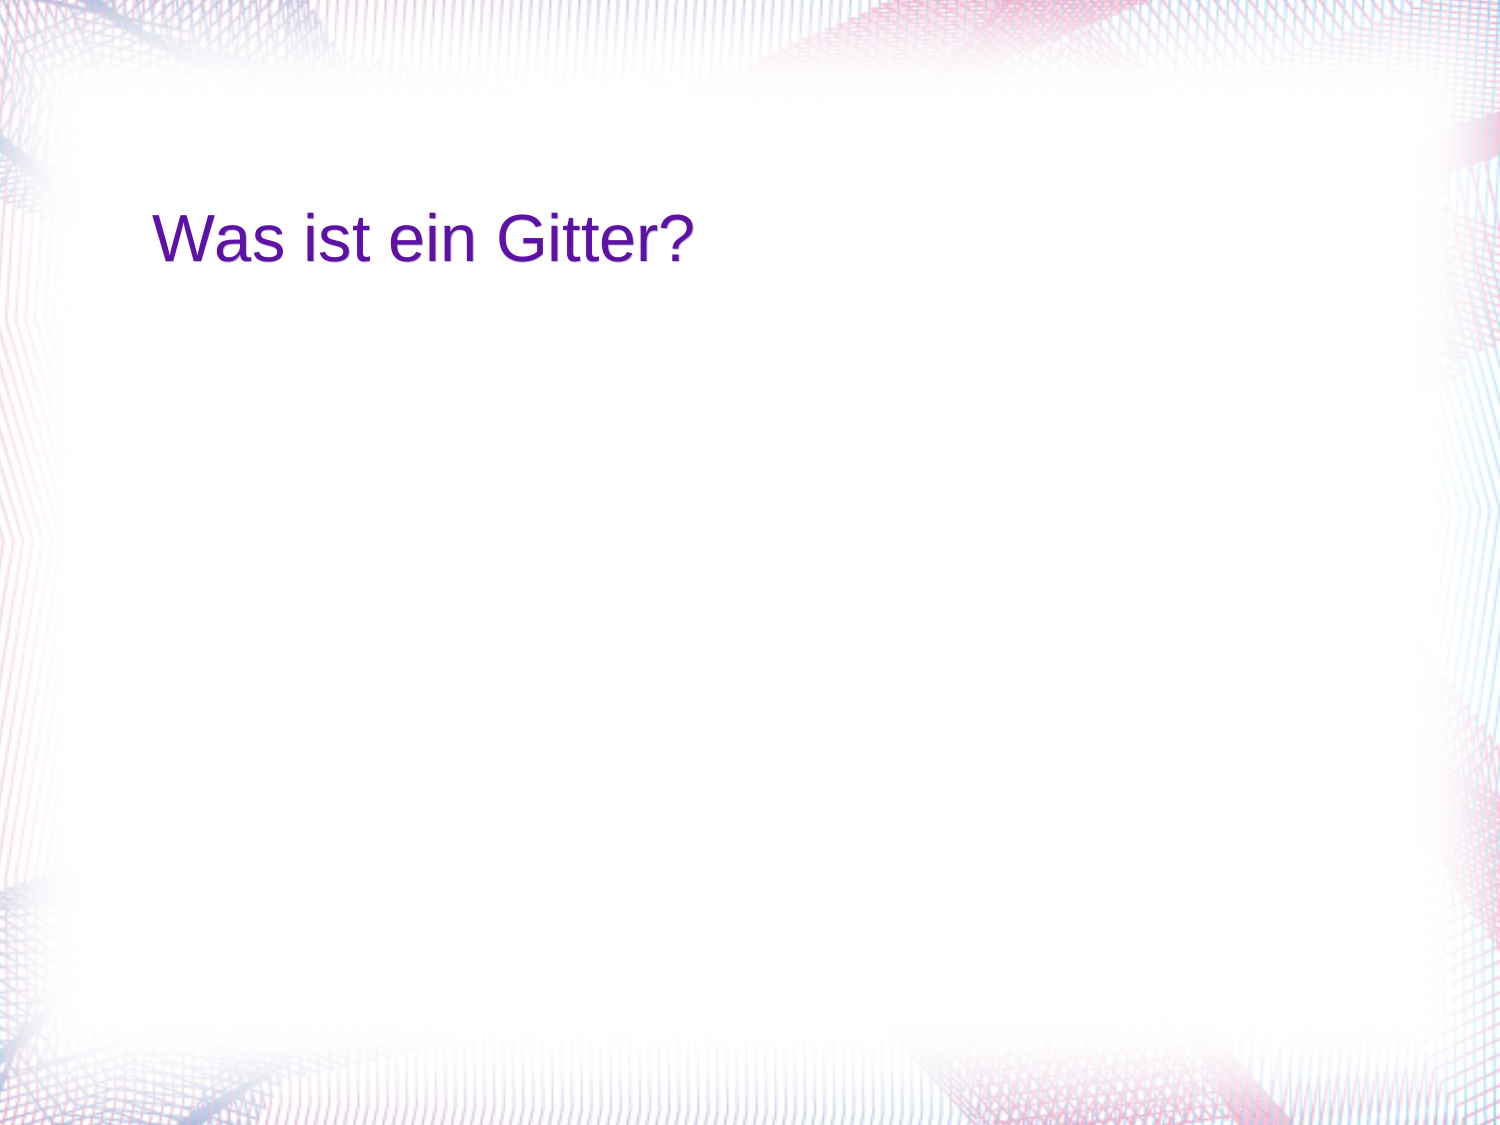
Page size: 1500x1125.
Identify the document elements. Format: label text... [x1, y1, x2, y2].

text_box Was ist ein Gitter? [137, 187, 713, 283]
picture [0, 0, 1500, 1125]
